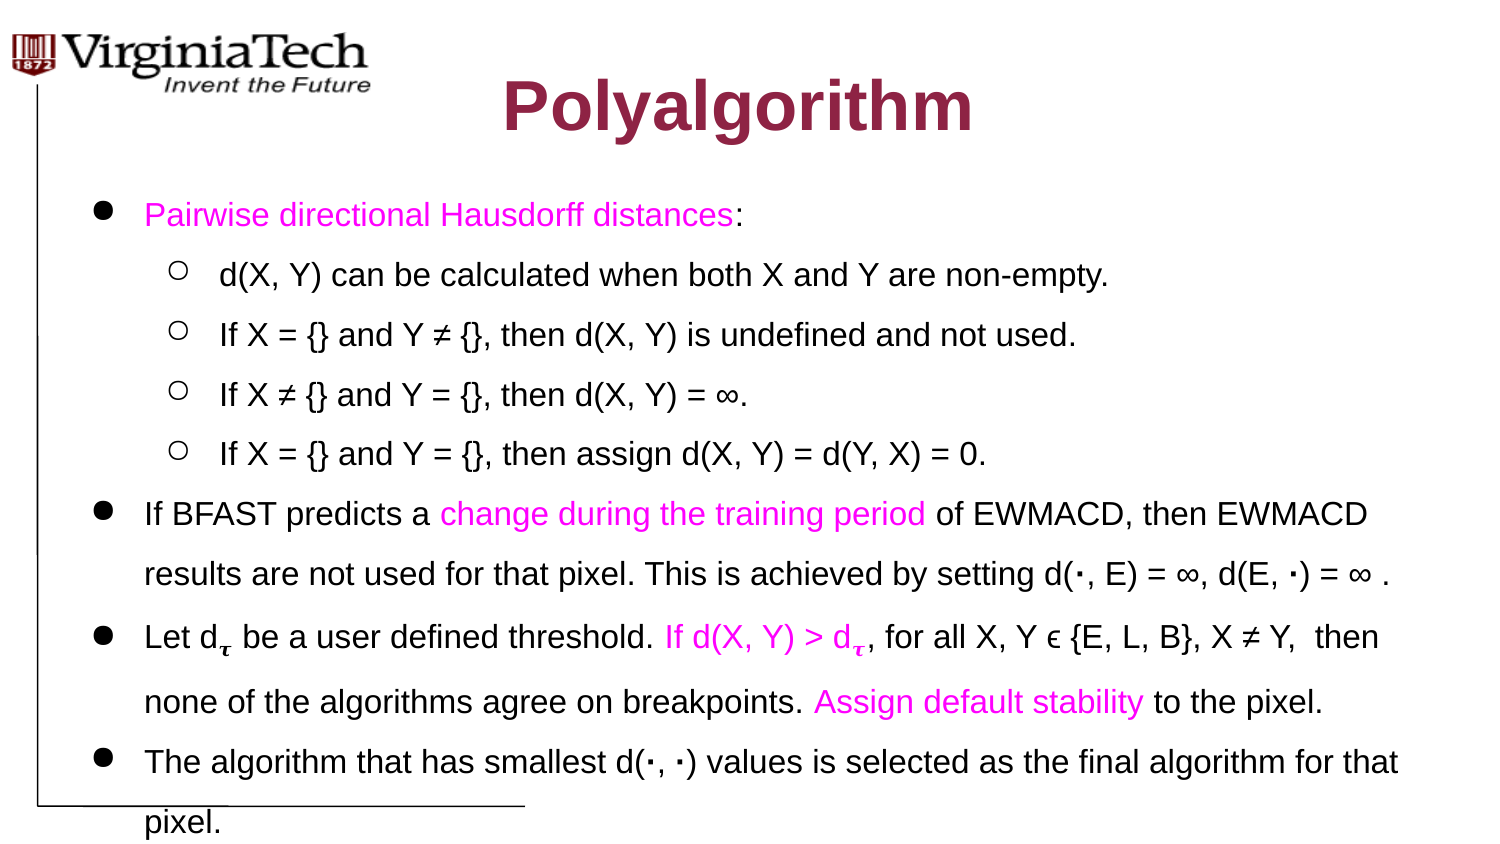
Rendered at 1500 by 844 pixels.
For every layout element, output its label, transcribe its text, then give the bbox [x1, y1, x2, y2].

text_box Pairwise directional Hausdorff distances: d(X, Y) can be calculated when both X and Y are non-empty. If X = {} and Y ≠ {}, then d(X, Y) is undefined and not used. If X ≠ {} and Y = {}, then d(X, Y) = ∞. If X = {} and Y = {}, then assign d(X, Y) = d(Y, X) = 0. If BFAST predicts a change during the training period of EWMACD, then EWMACD results are not used for that pixel. This is achieved by setting d(·, E) = ∞, d(E, ·) = ∞ . Let d𝝉 be a user defined threshold. If d(X, Y) > d𝝉, for all X, Y ϵ {E, L, B}, X ≠ Y, then none of the algorithms agree on breakpoints. Assign default stability to the pixel. The algorithm that has smallest d(·, ·) values is selected as the final algorithm for that pixel. [54, 158, 1453, 809]
picture [12, 32, 372, 94]
title Polyalgorithm [91, 44, 1387, 137]
